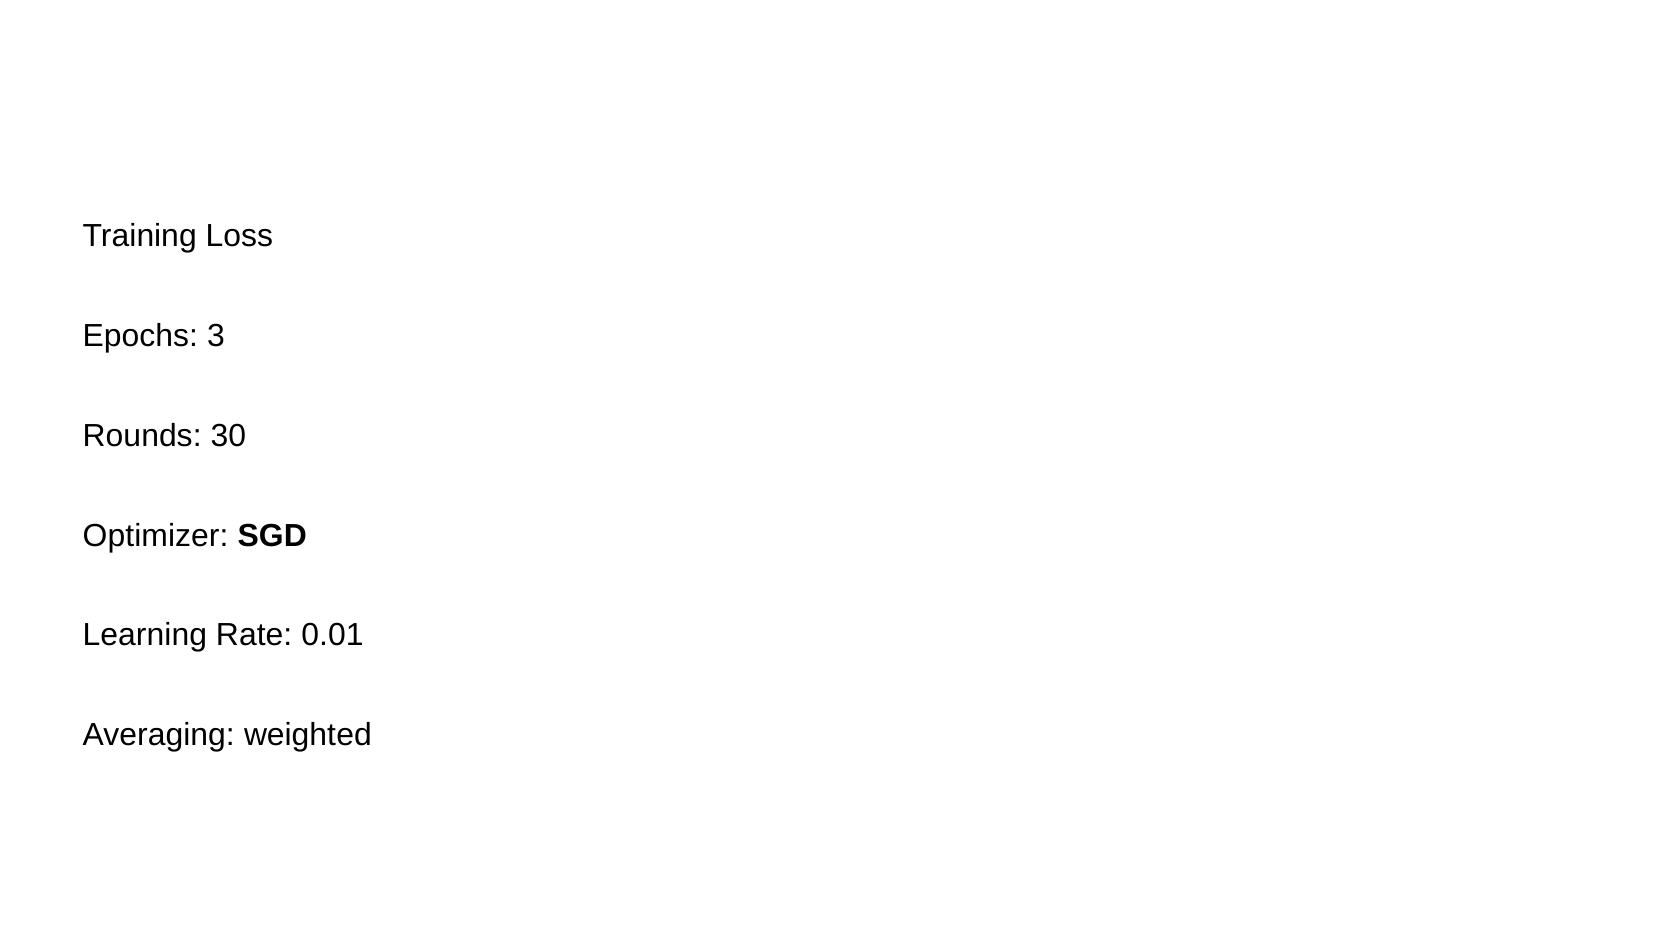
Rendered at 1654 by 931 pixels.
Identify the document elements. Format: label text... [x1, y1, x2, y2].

list Training Loss Epochs: 3 Rounds: 30 Optimizer: SGD Learning Rate: 0.01 Averaging: weighted [82, 217, 1571, 758]
